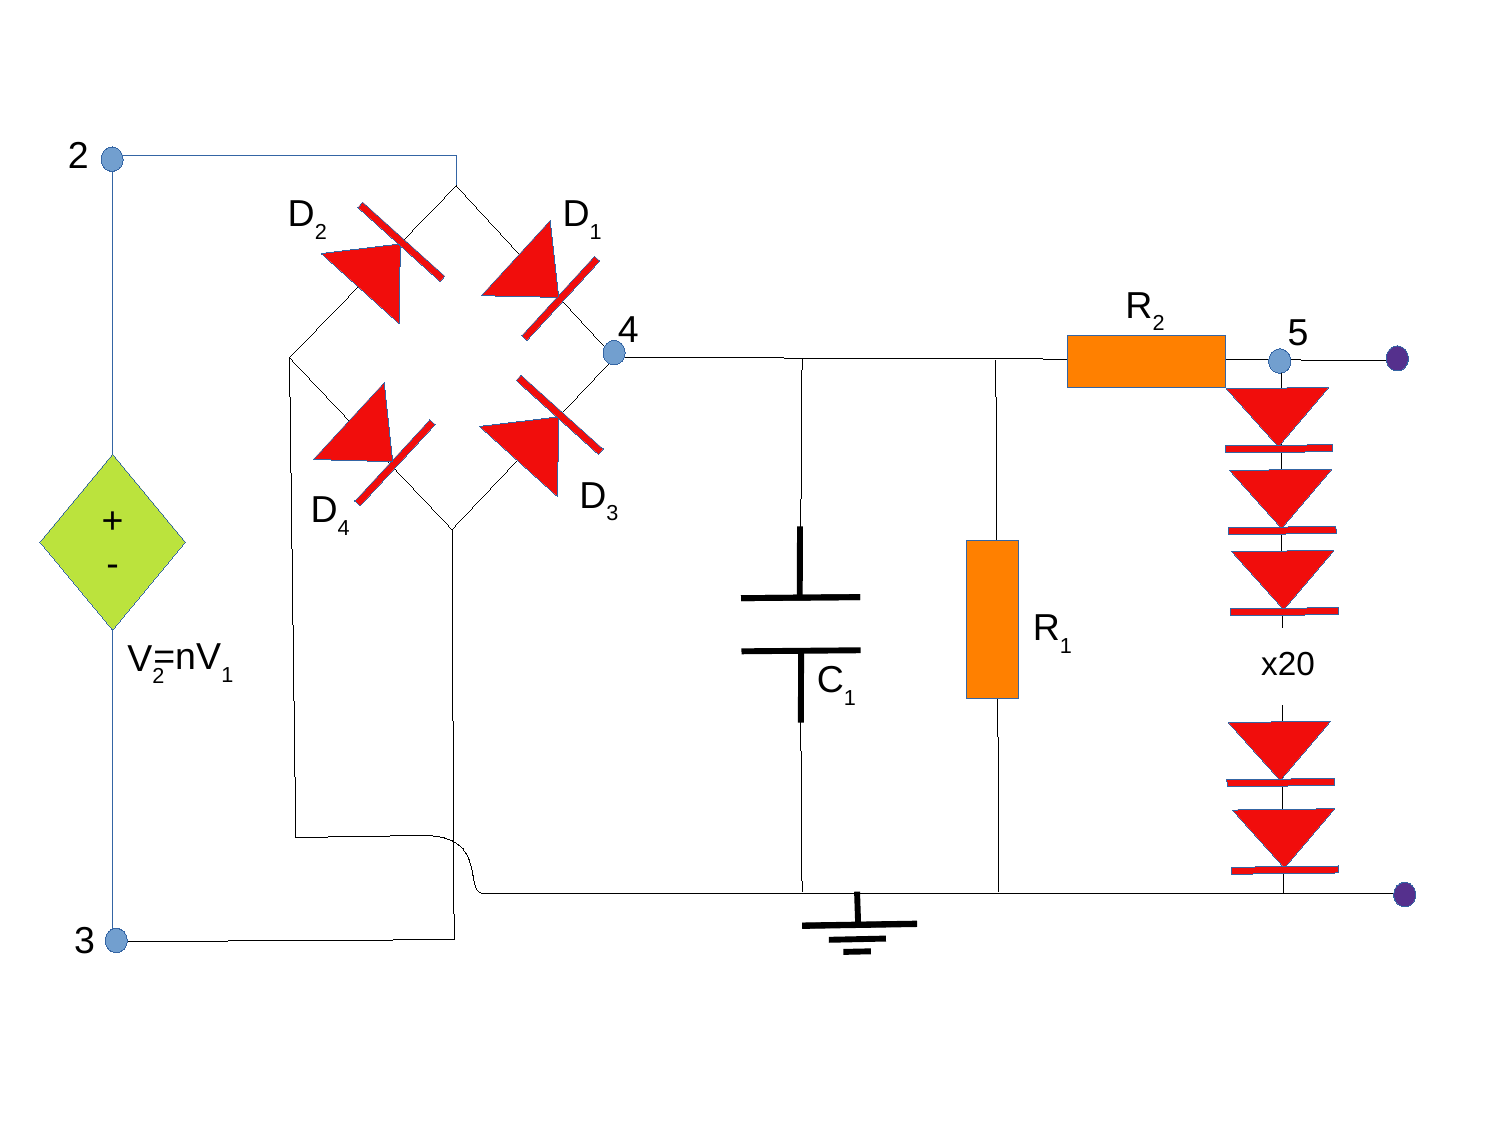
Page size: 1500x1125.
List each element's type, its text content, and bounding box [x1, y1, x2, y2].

text_box V2 [112, 629, 138, 714]
text_box x20 [1246, 637, 1361, 699]
text_box [481, 223, 593, 341]
text_box [1228, 469, 1337, 535]
text_box [1268, 352, 1272, 370]
text_box D2 [272, 185, 388, 269]
text_box =nV1 [138, 628, 307, 714]
text_box [313, 382, 436, 481]
text_box [1393, 882, 1416, 907]
text_box + - [39, 454, 186, 630]
text_box 3 [59, 912, 174, 996]
text_box 2 [53, 127, 168, 211]
text_box [1226, 628, 1341, 705]
text_box D4 [295, 481, 411, 565]
text_box [338, 224, 445, 324]
text_box [966, 540, 1019, 699]
text_box [1226, 721, 1335, 787]
text_box D3 [564, 466, 680, 551]
text_box R1 [1018, 599, 1133, 683]
text_box [1067, 335, 1333, 453]
text_box [1231, 808, 1339, 875]
text_box [1388, 345, 1409, 371]
text_box D1 [547, 185, 663, 269]
text_box [1230, 550, 1339, 616]
text_box C1 [802, 651, 917, 735]
text_box R2 [1110, 277, 1226, 361]
text_box 5 [1272, 304, 1388, 388]
text_box 4 [603, 301, 718, 385]
text_box [479, 375, 604, 497]
